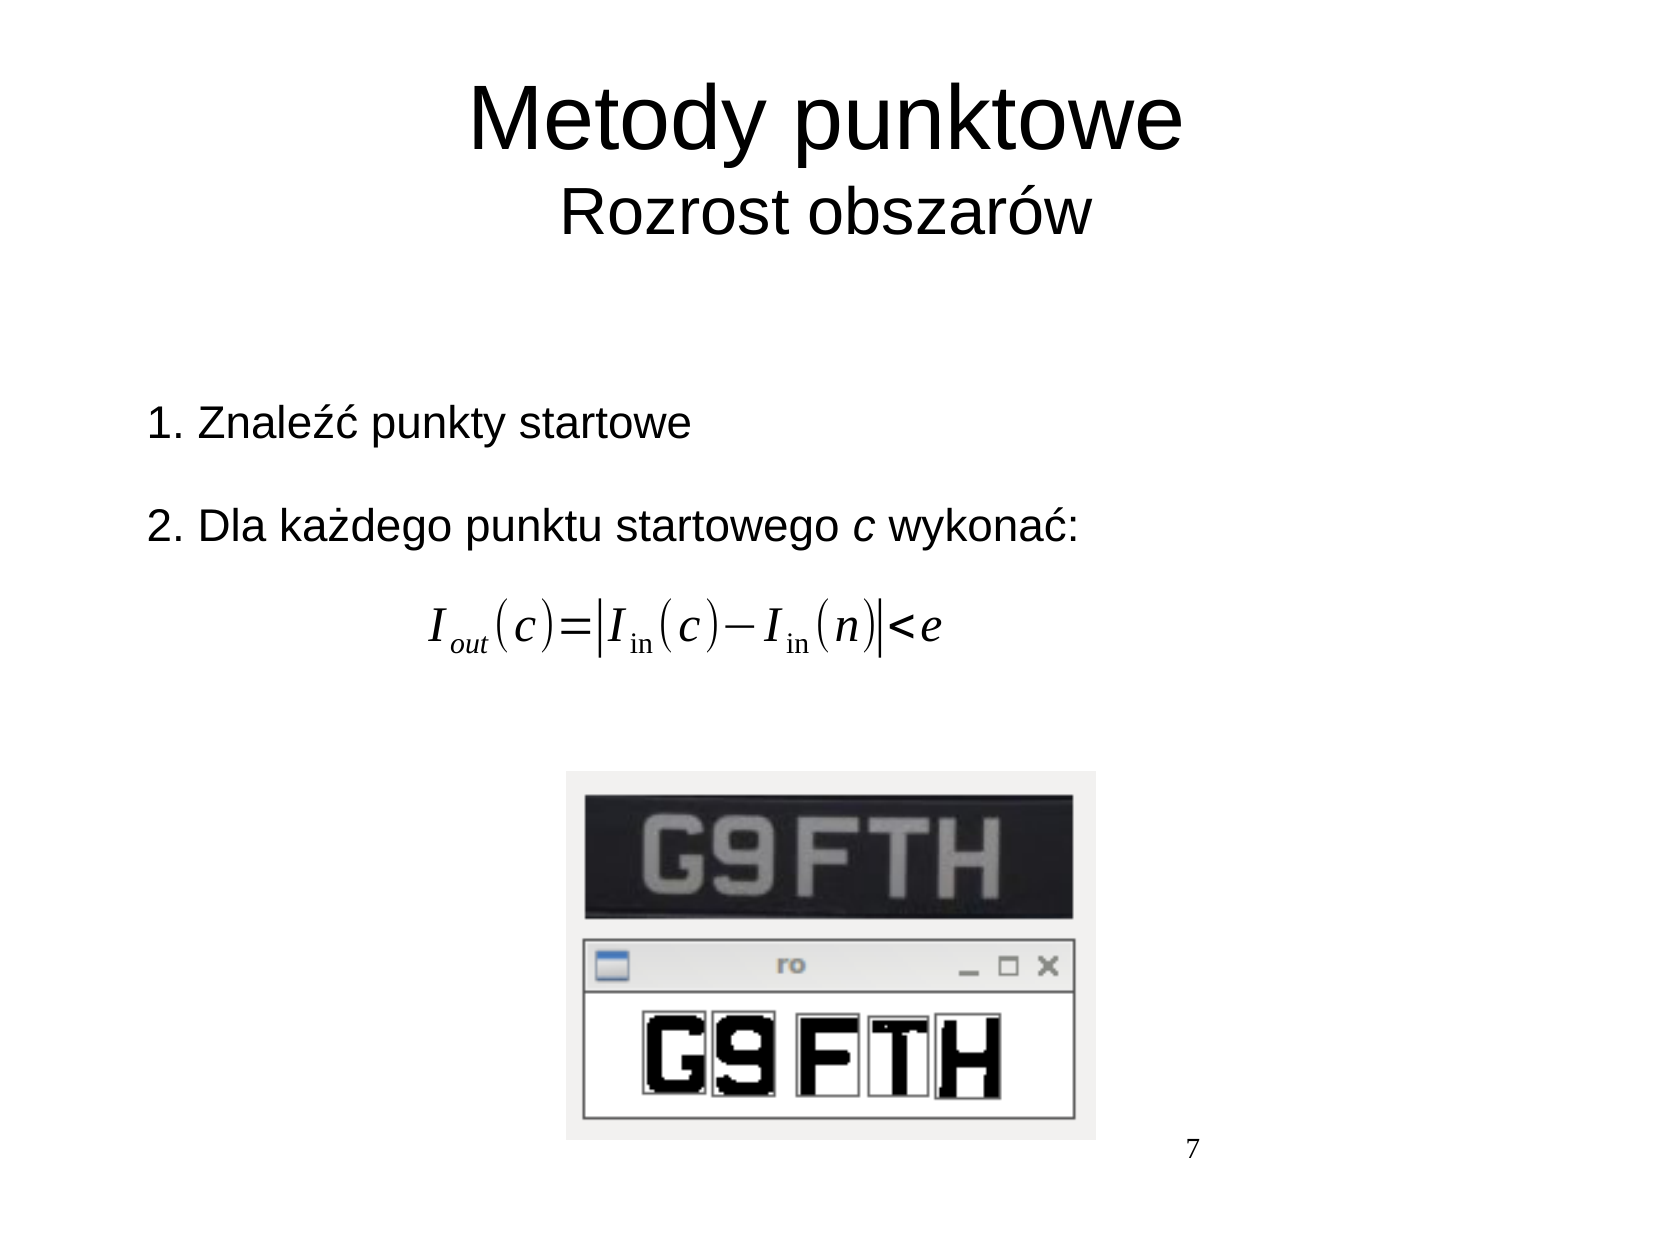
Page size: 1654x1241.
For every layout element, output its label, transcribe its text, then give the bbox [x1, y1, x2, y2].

picture [566, 771, 1096, 1141]
chart [418, 610, 951, 661]
title Metody punktowe Rozrost obszarów [82, 49, 1571, 257]
text_box 1. Znaleźć punkty startowe 2. Dla każdego punktu startowego c wykonać: [131, 390, 1186, 610]
